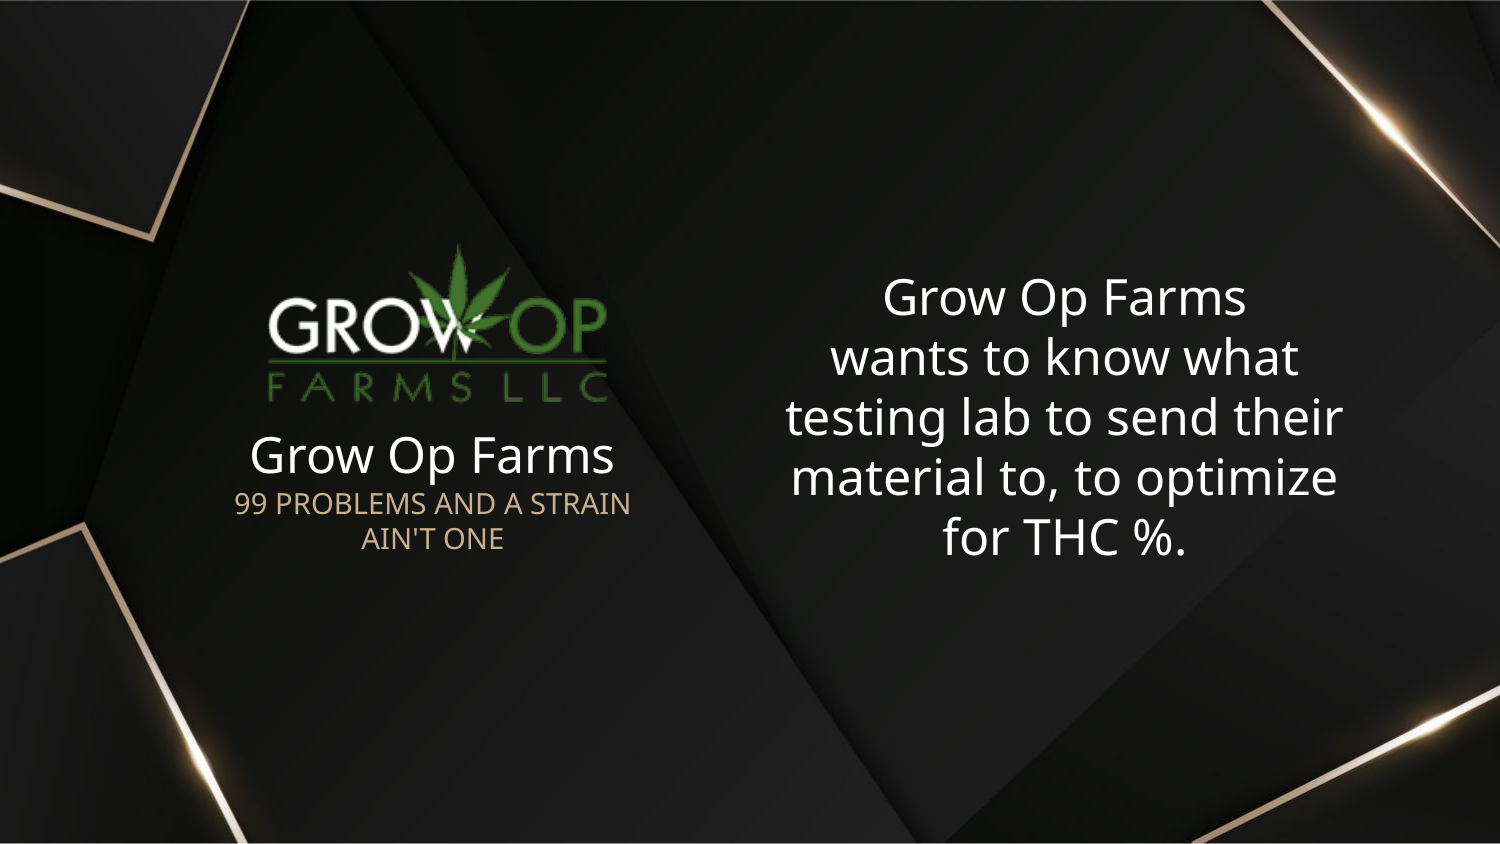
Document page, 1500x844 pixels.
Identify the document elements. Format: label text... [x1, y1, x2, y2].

title Grow Op Farms wants to know what testing lab to send their material to, to optimize for THC %. [765, 362, 1366, 470]
title 99 PROBLEMS AND A STRAIN AIN'T ONE [184, 508, 682, 571]
picture [0, 0, 1500, 844]
title Grow Op Farms [184, 427, 682, 499]
